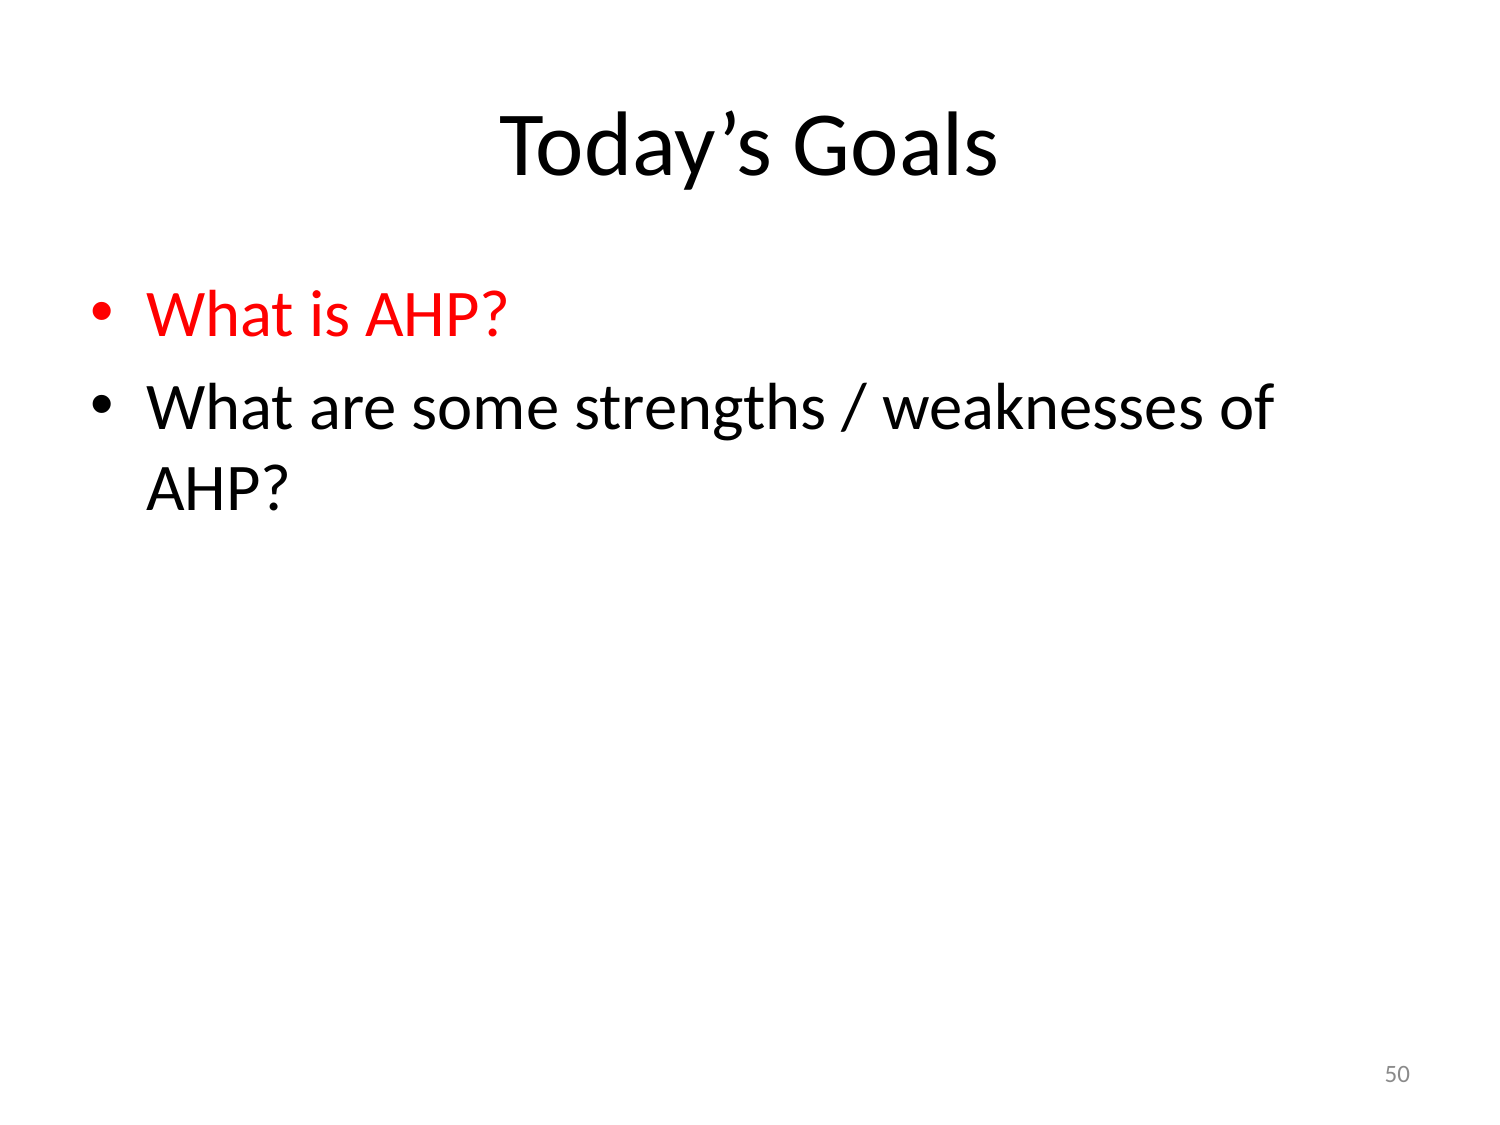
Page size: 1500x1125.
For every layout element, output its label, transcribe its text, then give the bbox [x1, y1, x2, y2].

slide_number <number> [1074, 1042, 1425, 1103]
list What is AHP? What are some strengths / weaknesses of AHP? [75, 262, 1425, 1005]
title Today’s Goals [75, 45, 1425, 233]
